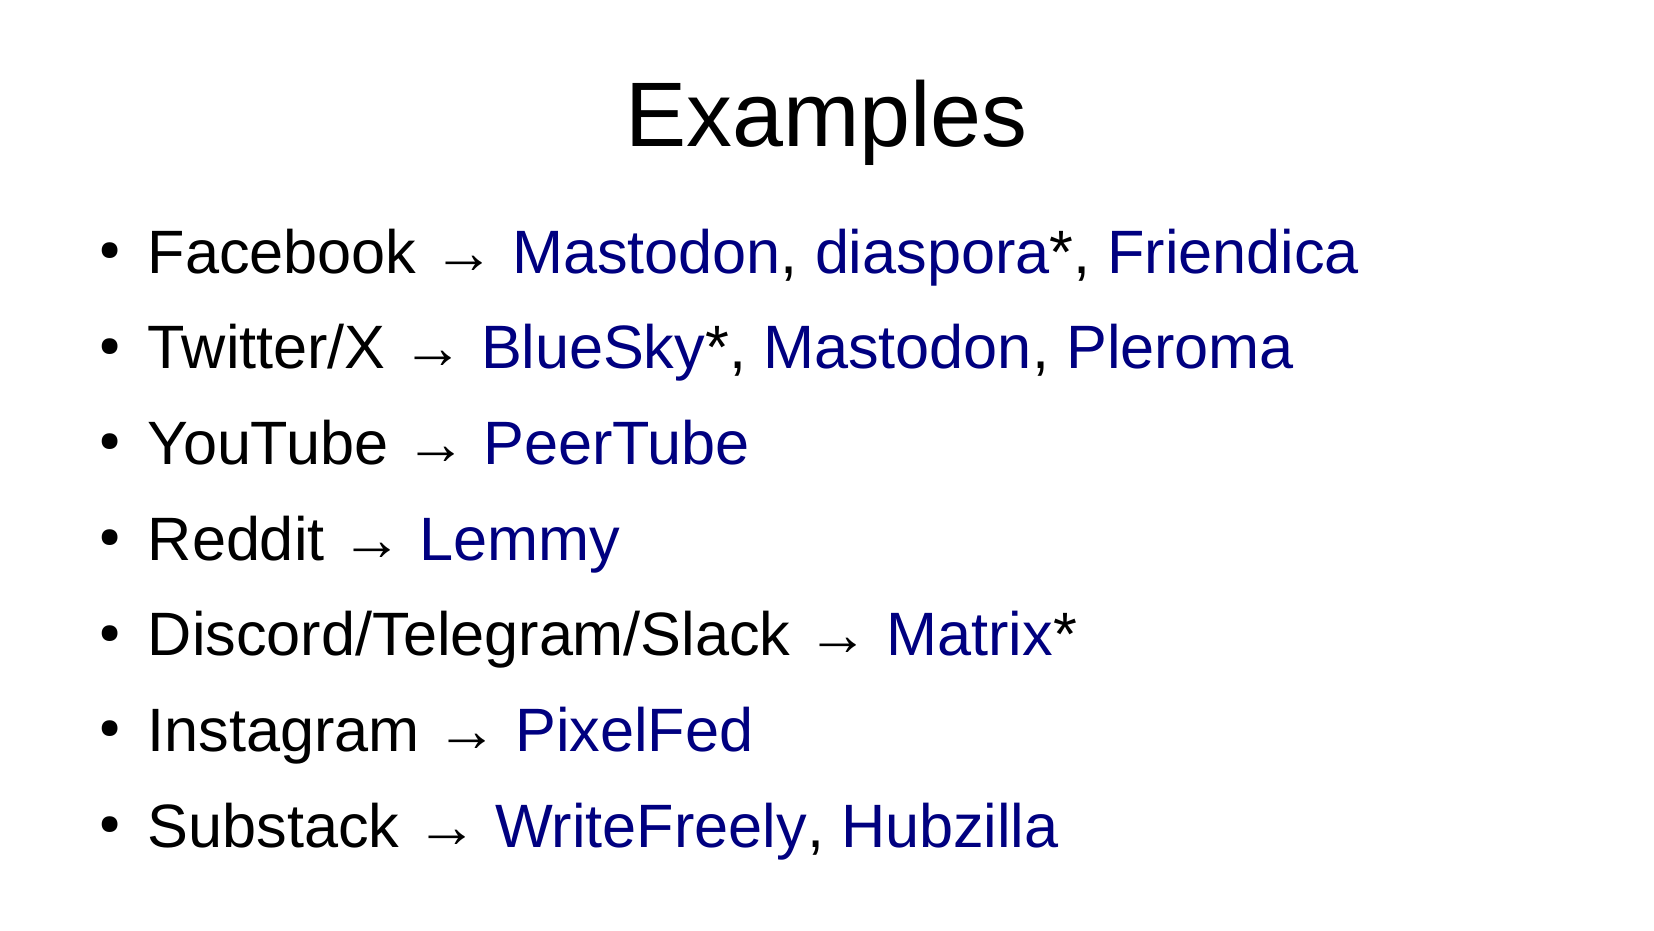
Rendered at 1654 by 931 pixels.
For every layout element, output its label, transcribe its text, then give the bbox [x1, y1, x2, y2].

list Facebook → Mastodon, diaspora*, Friendica Twitter/X → BlueSky*, Mastodon, Pleroma YouTube → PeerTube Reddit → Lemmy Discord/Telegram/Slack → Matrix* Instagram → PixelFed Substack → WriteFreely, Hubzilla [82, 217, 1571, 863]
title Examples [82, 37, 1571, 193]
